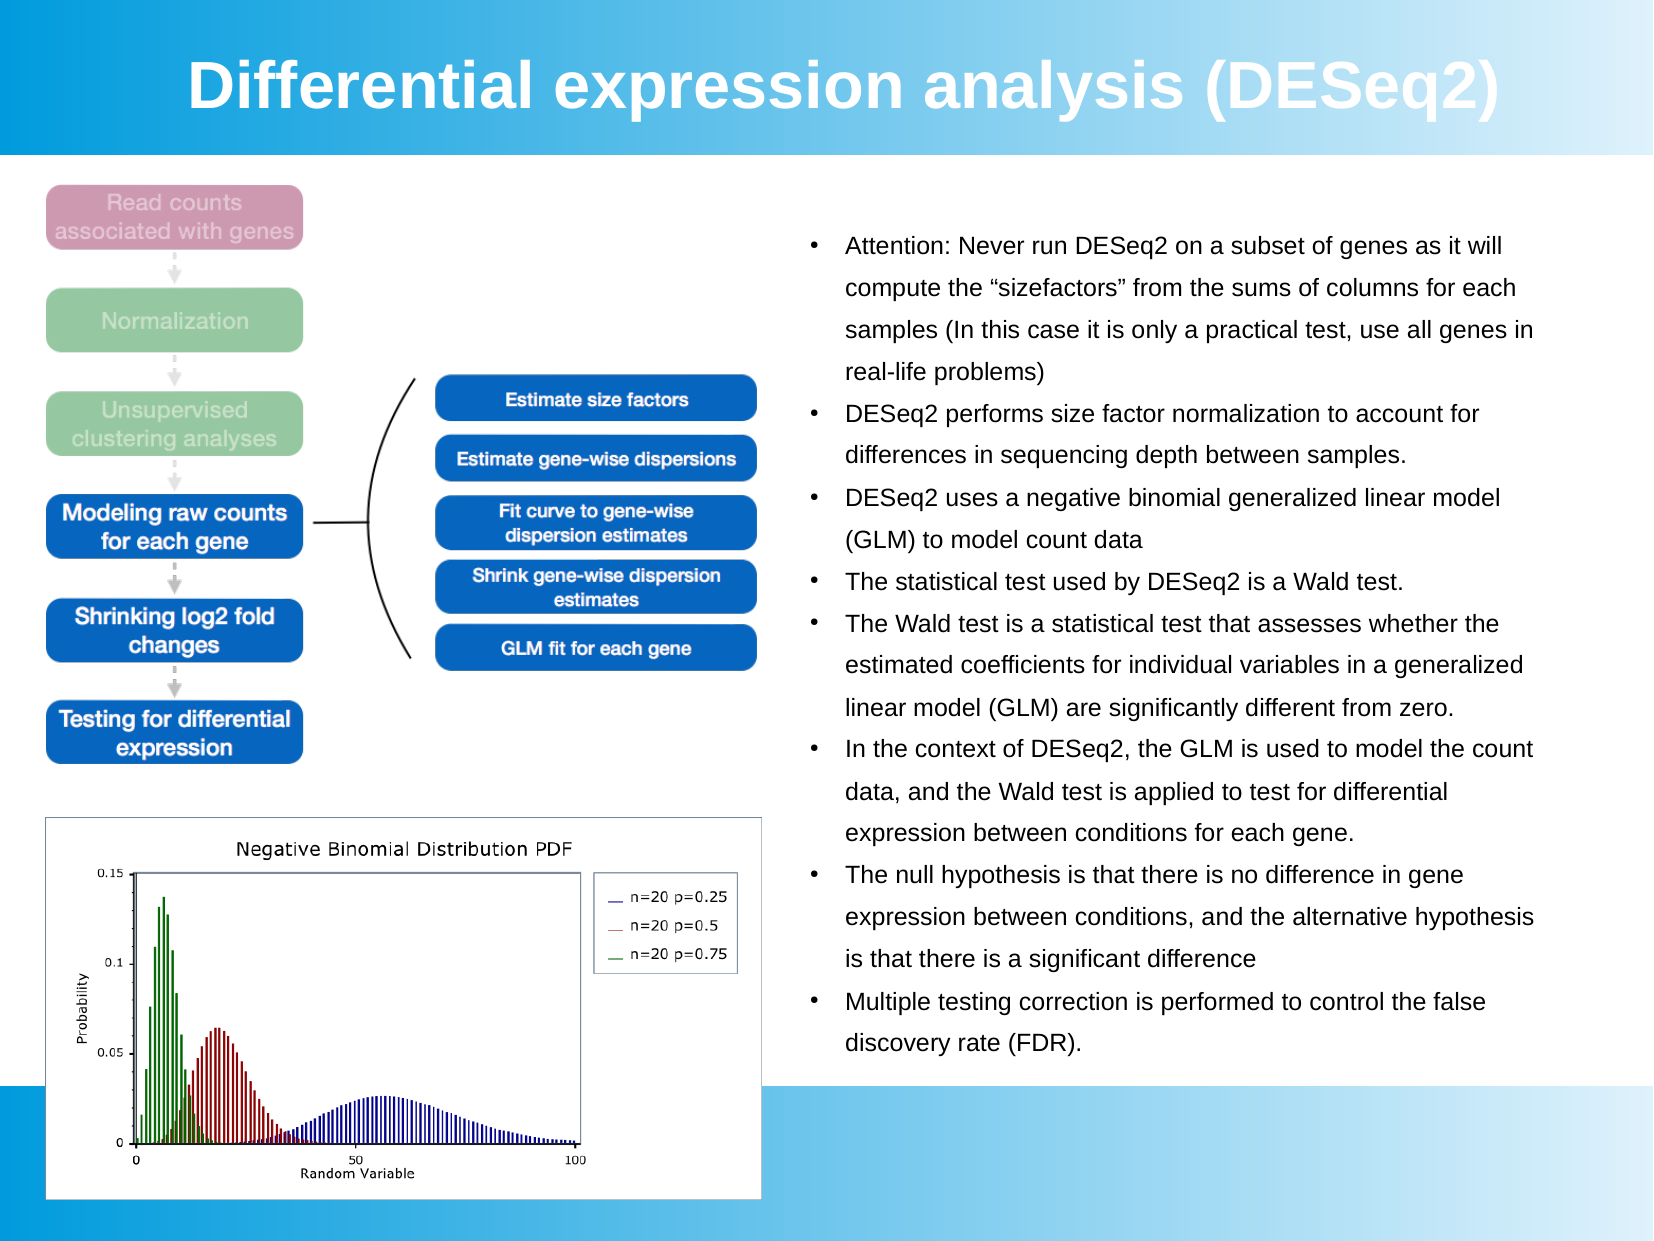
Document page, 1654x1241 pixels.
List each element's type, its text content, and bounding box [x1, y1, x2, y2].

title Differential expression analysis (DESeq2) [82, 10, 1571, 123]
picture [45, 184, 758, 766]
picture [45, 817, 762, 1241]
text_box Attention: Never run DESeq2 on a subset of genes as it will compute the “sizefactors” from the sums of columns for each samples (In this case it is only a practical test, use all genes in real-life problems) DESeq2 performs size factor normalization to account for differences in sequencing depth between samples. DESeq2 uses a negative binomial generalized linear model (GLM) to model count data The statistical test used by DESeq2 is a Wald test. The Wald test is a statistical test that assesses whether the estimated coefficients for individual variables in a generalized linear model (GLM) are significantly different from zero. In the context of DESeq2, the GLM is used to model the count data, and the Wald test is applied to test for differential expression between conditions for each gene. The null hypothesis is that there is no difference in gene expression between conditions, and the alternative hypothesis is that there is a significant difference Multiple testing correction is performed to control the false discovery rate (FDR). [795, 210, 1561, 1081]
